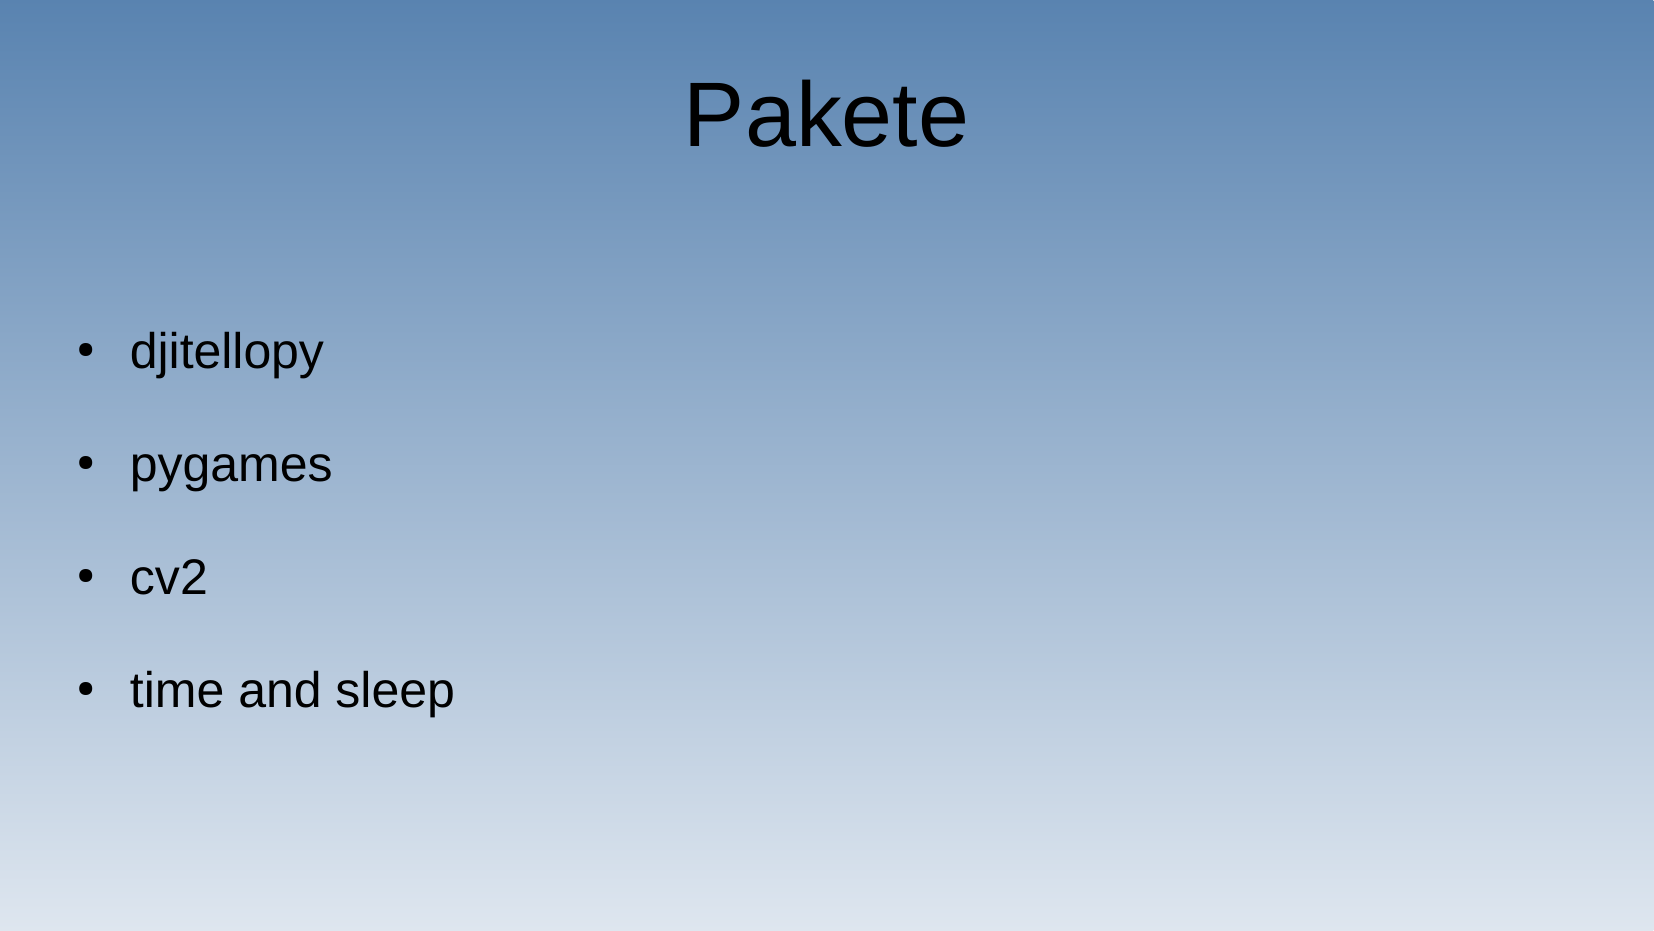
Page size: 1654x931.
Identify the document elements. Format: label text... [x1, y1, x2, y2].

list djitellopy pygames cv2 time and sleep [59, 295, 1548, 835]
title Pakete [82, 37, 1571, 193]
